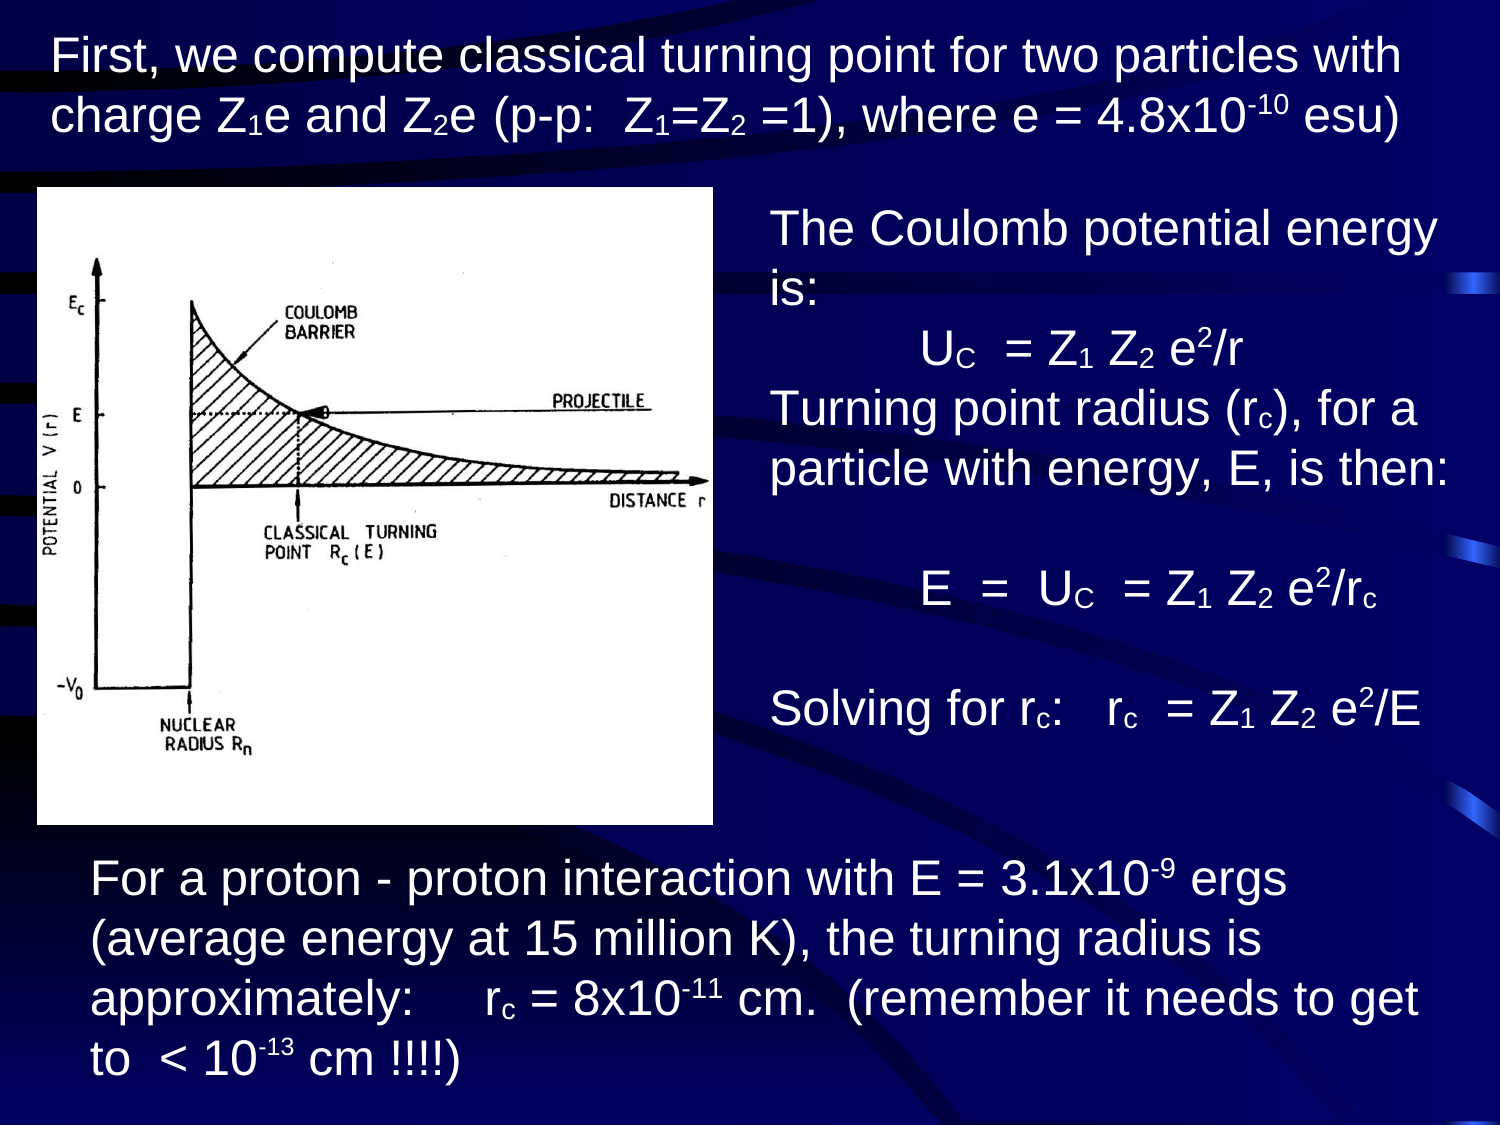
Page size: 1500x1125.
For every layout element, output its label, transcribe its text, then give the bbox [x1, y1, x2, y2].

text_box First, we compute classical turning point for two particles with charge Z1e and Z2e (p-p: Z1=Z2 =1), where e = 4.8x10-10 esu) [35, 14, 1461, 150]
text_box For a proton - proton interaction with E = 3.1x10-9 ergs (average energy at 15 million K), the turning radius is approximately: rc = 8x10-11 cm. (remember it needs to get to < 10-13 cm !!!!) [75, 838, 1463, 1111]
picture [37, 187, 713, 826]
text_box The Coulomb potential energy is: UC = Z1 Z2 e2/r Turning point radius (rc), for a particle with energy, E, is then: E = UC = Z1 Z2 e2/rc Solving for rc: rc = Z1 Z2 e2/E [754, 187, 1500, 870]
